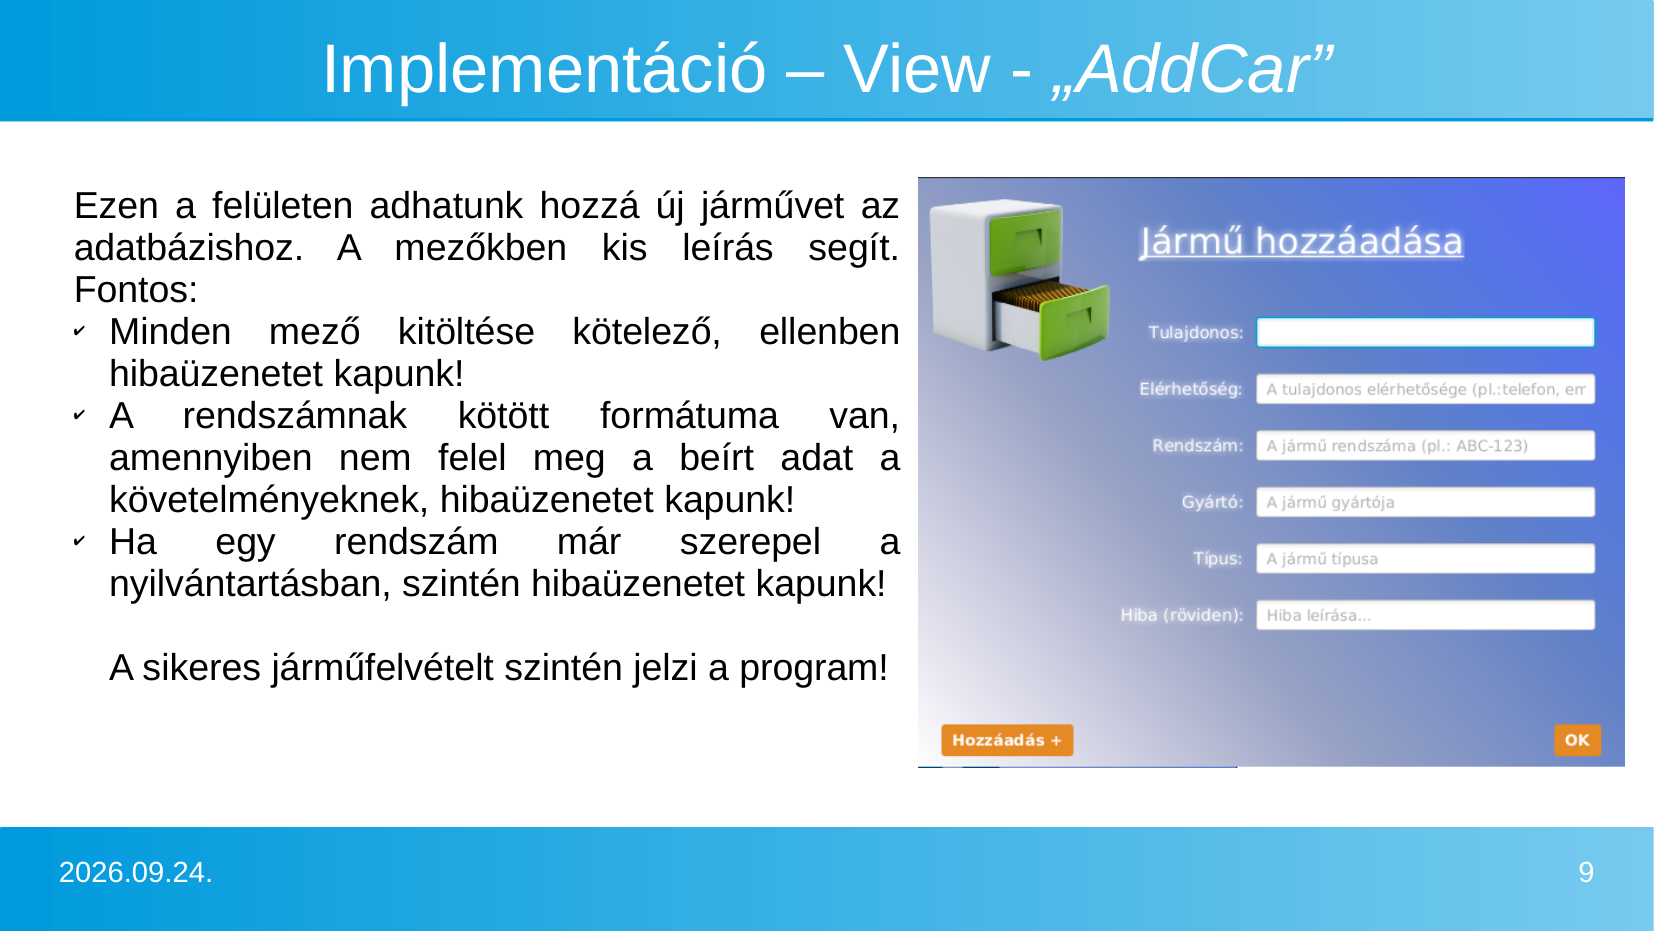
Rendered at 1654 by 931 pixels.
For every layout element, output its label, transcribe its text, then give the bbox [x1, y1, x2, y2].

title Implementáció – View - „AddCar” [59, 29, 1595, 108]
picture [918, 177, 1625, 768]
text_box Ezen a felületen adhatunk hozzá új járművet az adatbázishoz. A mezőkben kis leírás segít. Fontos: Minden mező kitöltése kötelező, ellenben hibaüzenetet kapunk! A rendszámnak kötött formátuma van, amennyiben nem felel meg a beírt adat a követelményeknek, hibaüzenetet kapunk! Ha egy rendszám már szerepel a nyilvántartásban, szintén hibaüzenetet kapunk! A sikeres járműfelvételt szintén jelzi a program! [59, 177, 916, 696]
